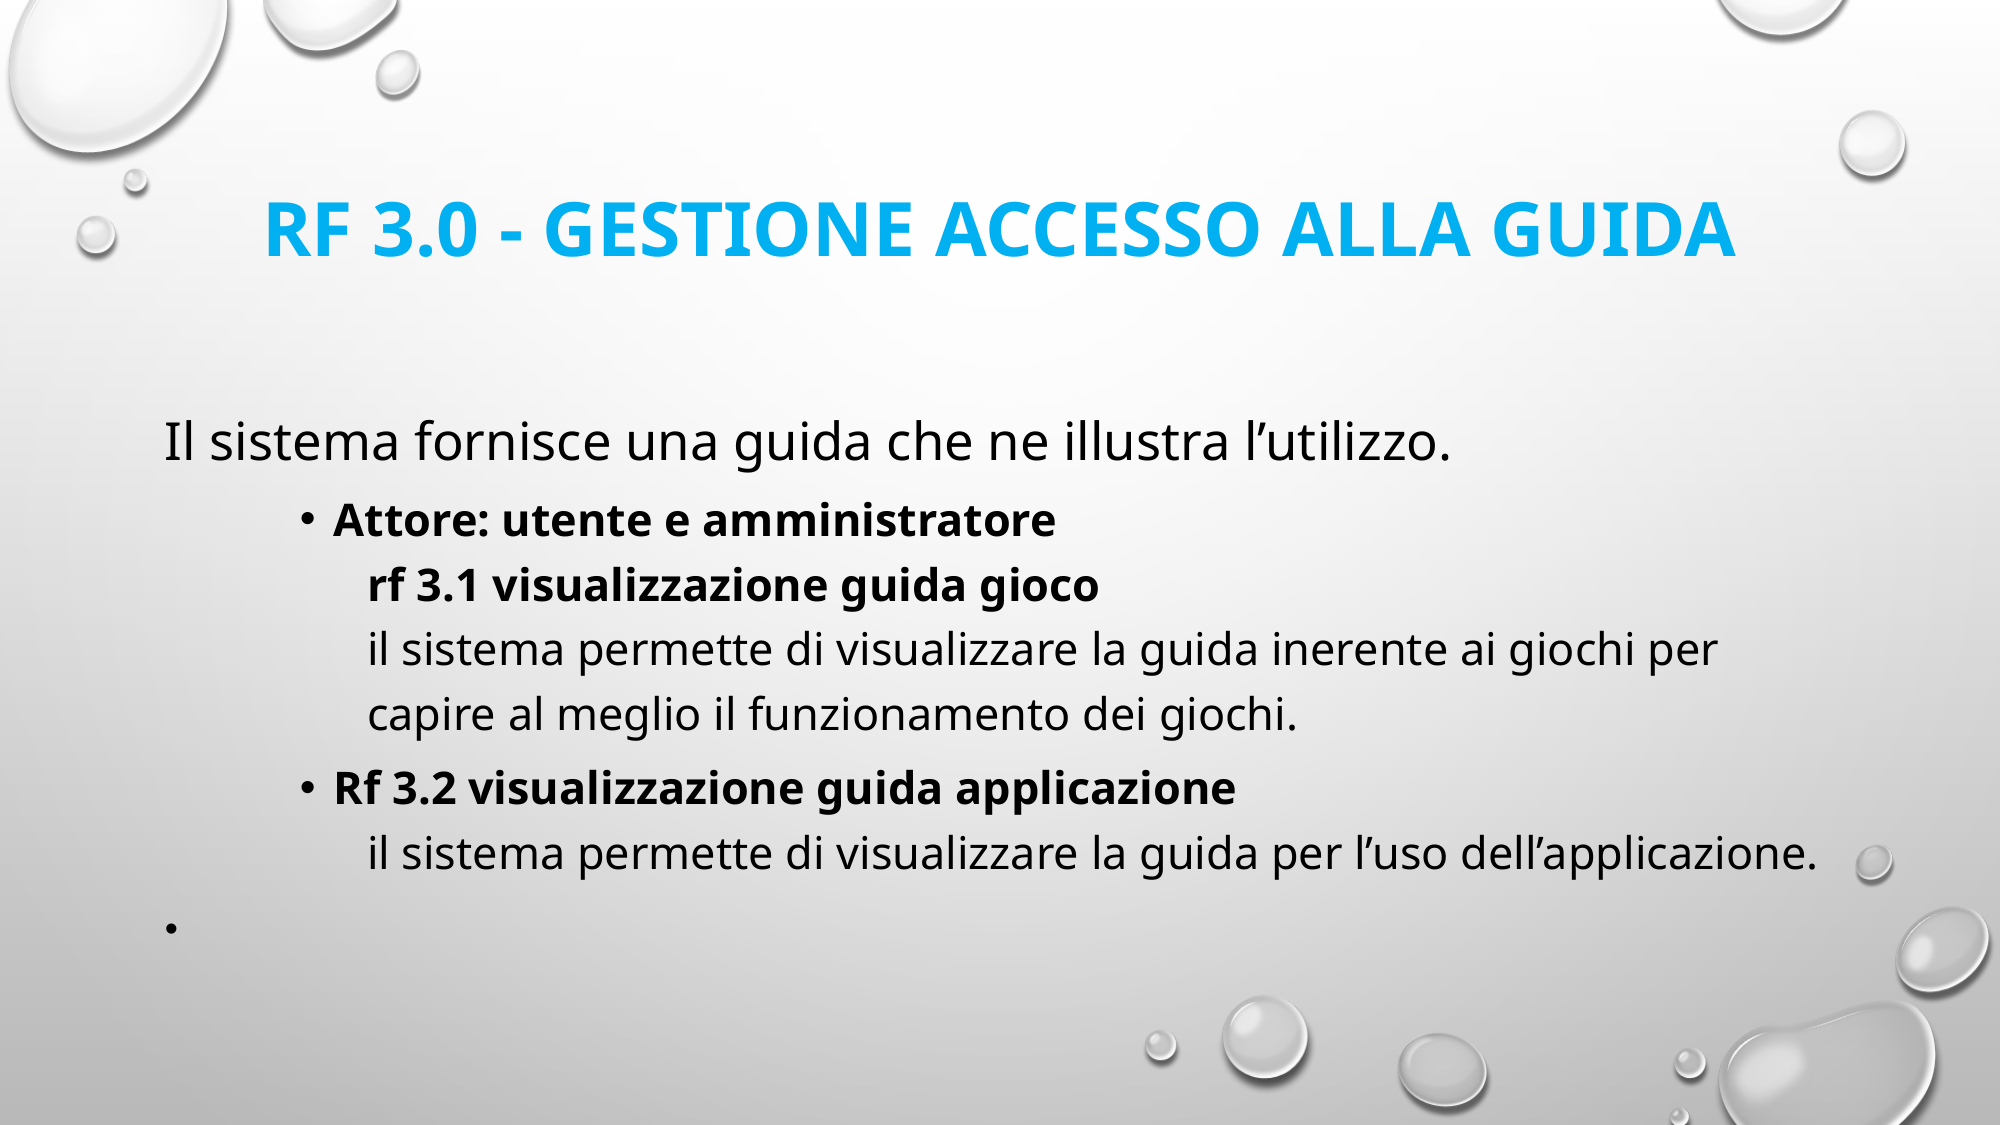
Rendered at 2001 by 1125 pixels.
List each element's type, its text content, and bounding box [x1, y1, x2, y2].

list Il sistema fornisce una guida che ne illustra l’utilizzo. Attore: utente e amministratore rf 3.1 visualizzazione guida gioco il sistema permette di visualizzare la guida inerente ai giochi per capire al meglio il funzionamento dei giochi. Rf 3.2 visualizzazione guida applicazione il sistema permette di visualizzare la guida per l’uso dell’applicazione. [149, 388, 1850, 950]
title RF 3.0 - Gestione Accesso alla guida [149, 101, 1851, 364]
